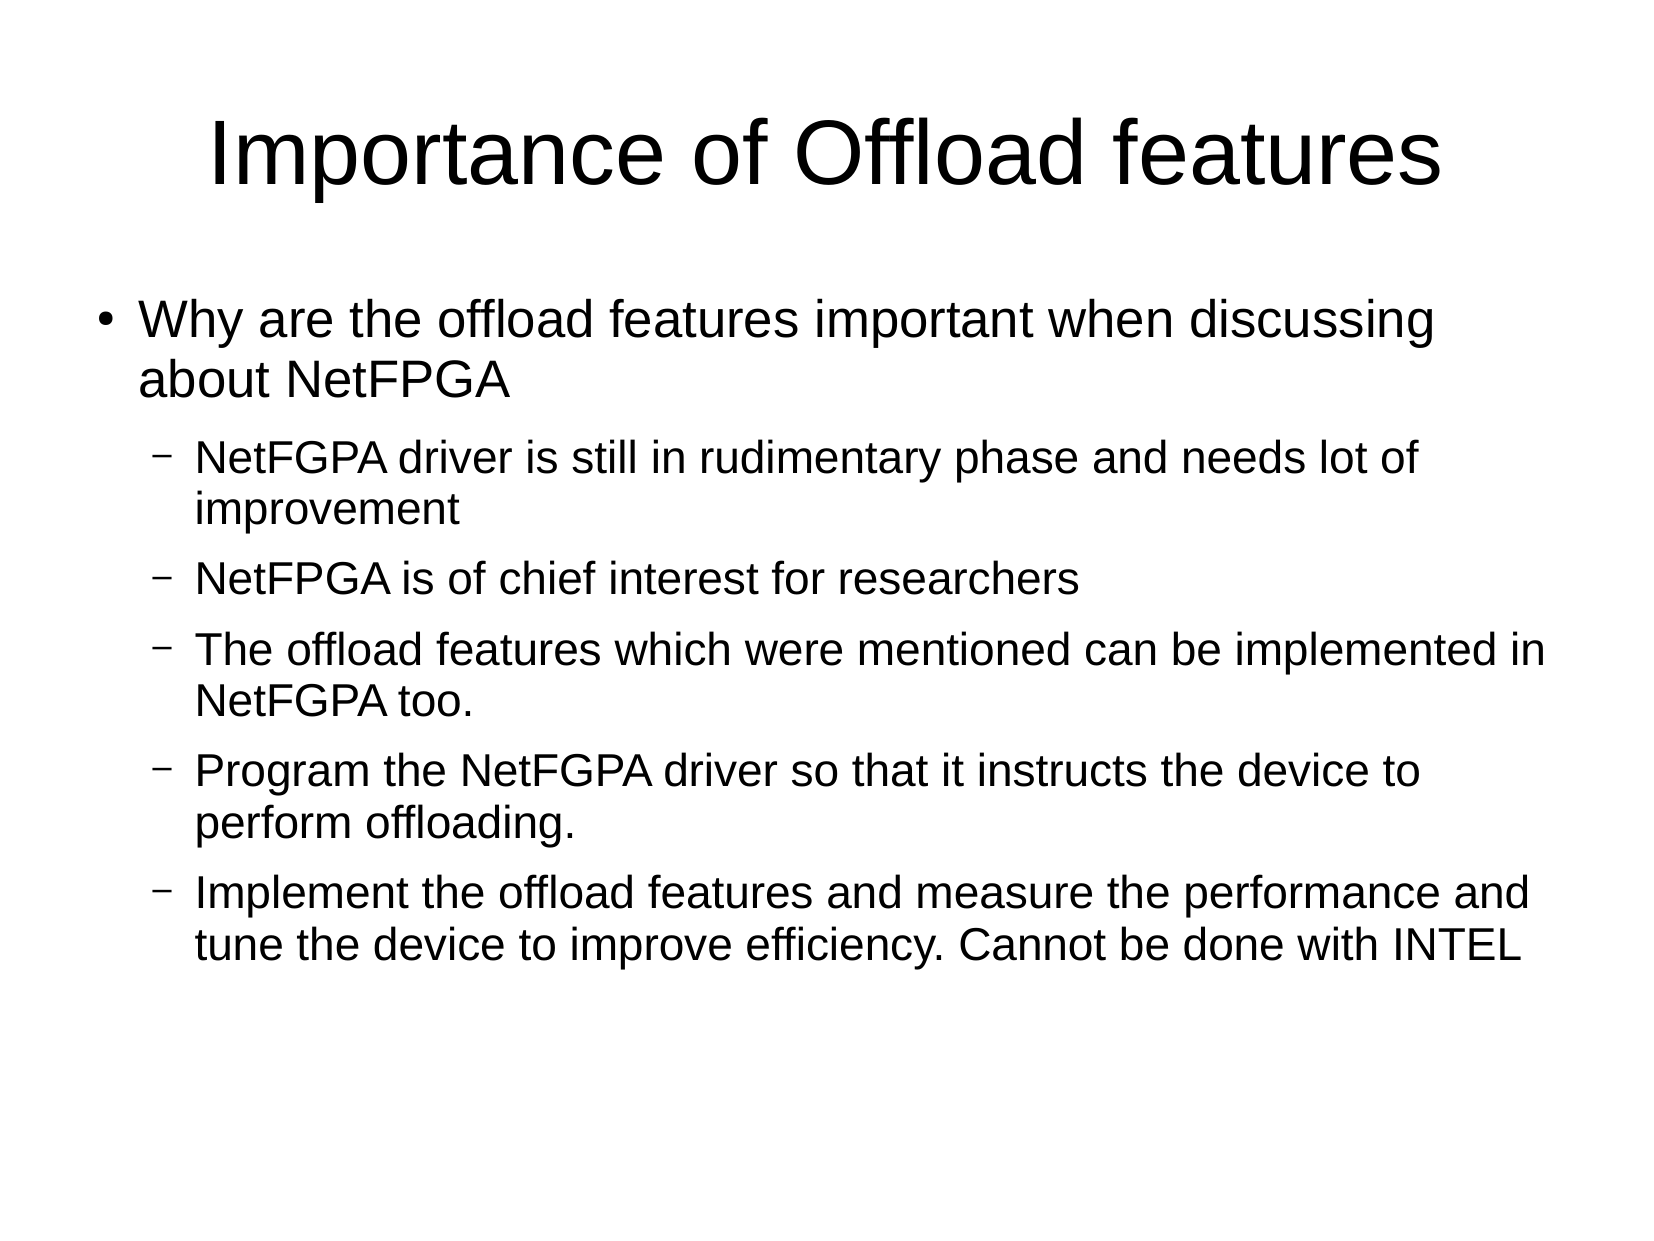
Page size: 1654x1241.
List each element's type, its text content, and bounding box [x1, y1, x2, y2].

list Why are the offload features important when discussing about NetFPGA NetFGPA driver is still in rudimentary phase and needs lot of improvement NetFPGA is of chief interest for researchers The offload features which were mentioned can be implemented in NetFGPA too. Program the NetFGPA driver so that it instructs the device to perform offloading. Implement the offload features and measure the performance and tune the device to improve efficiency. Cannot be done with INTEL [82, 290, 1571, 1010]
title Importance of Offload features [82, 49, 1571, 257]
